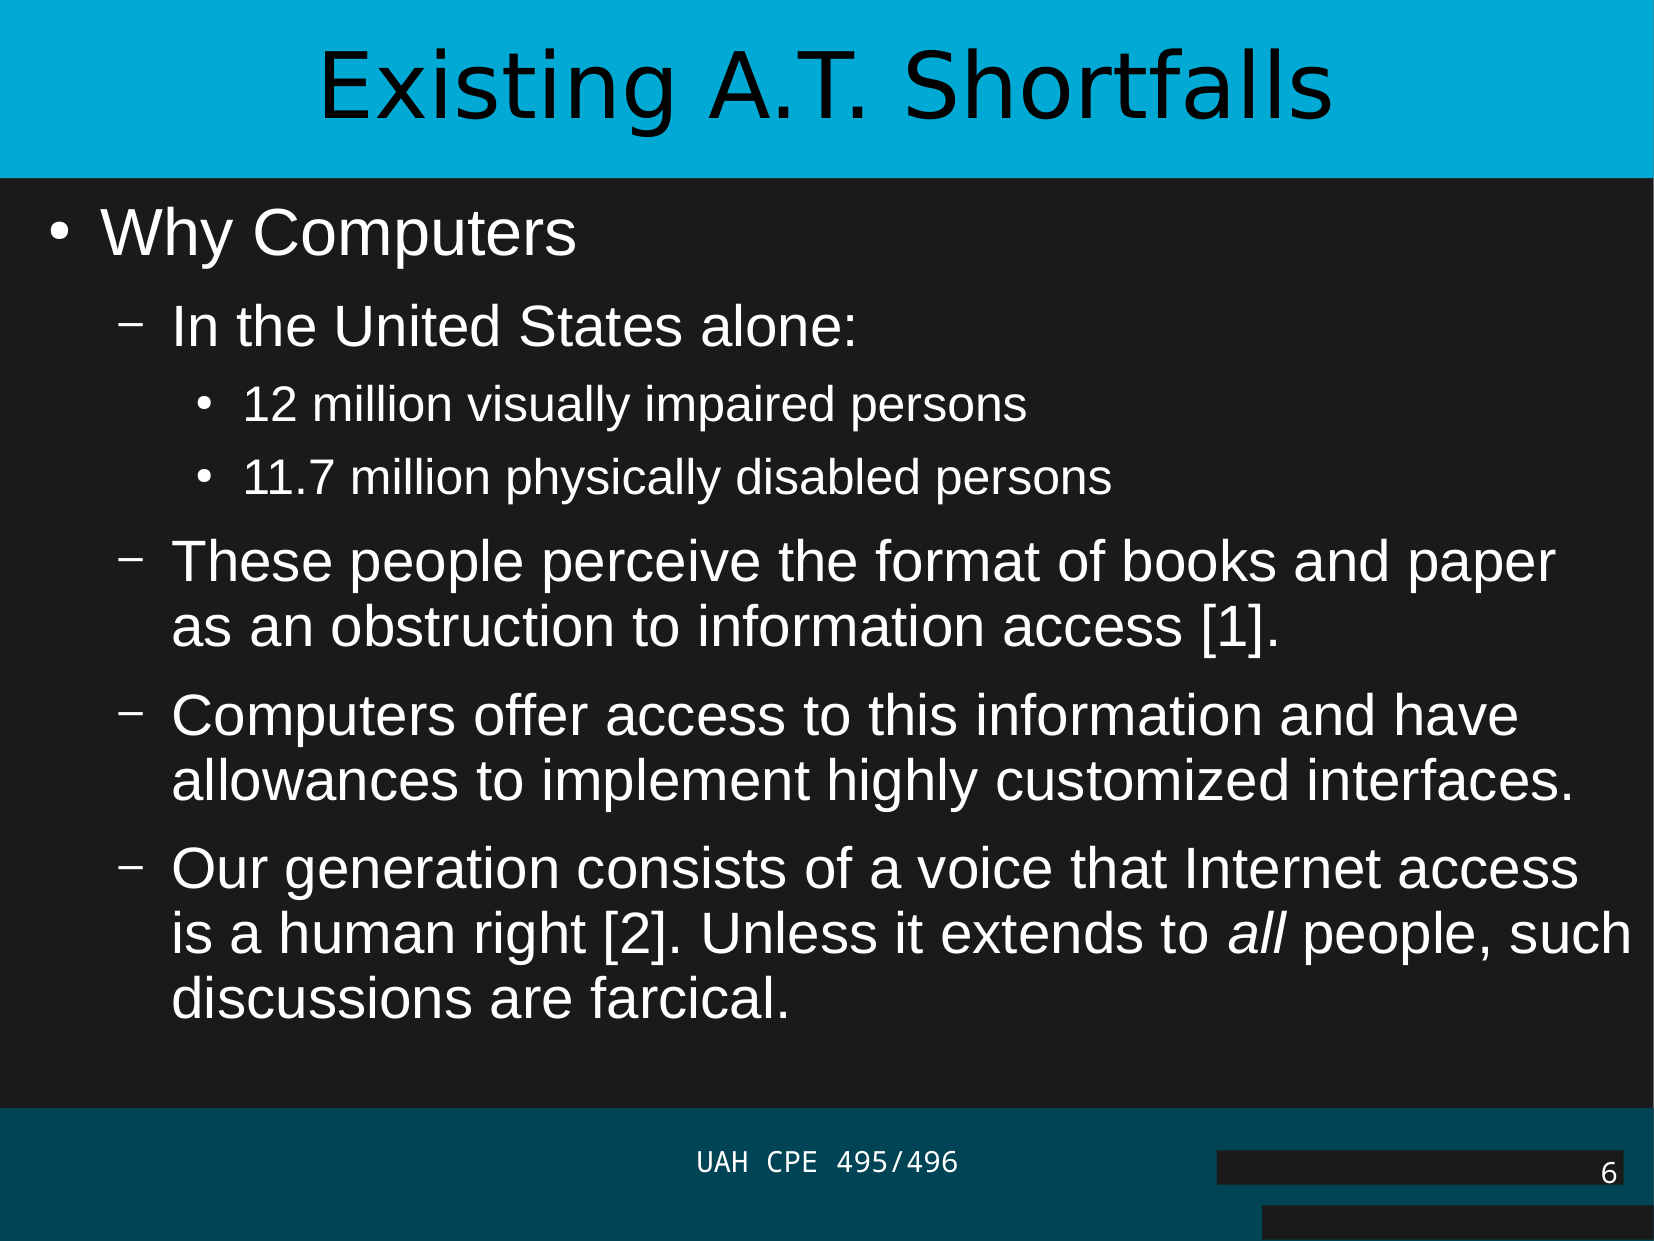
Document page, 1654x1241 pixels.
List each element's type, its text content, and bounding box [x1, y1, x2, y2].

list Why Computers In the United States alone: 12 million visually impaired persons 11.7 million physically disabled persons These people perceive the format of books and paper as an obstruction to information access [1]. Computers offer access to this information and have allowances to implement highly customized interfaces. Our generation consists of a voice that Internet access is a human right [2]. Unless it extends to all people, such discussions are farcical. [30, 195, 1636, 1096]
title Existing A.T. Shortfalls [82, 8, 1571, 166]
